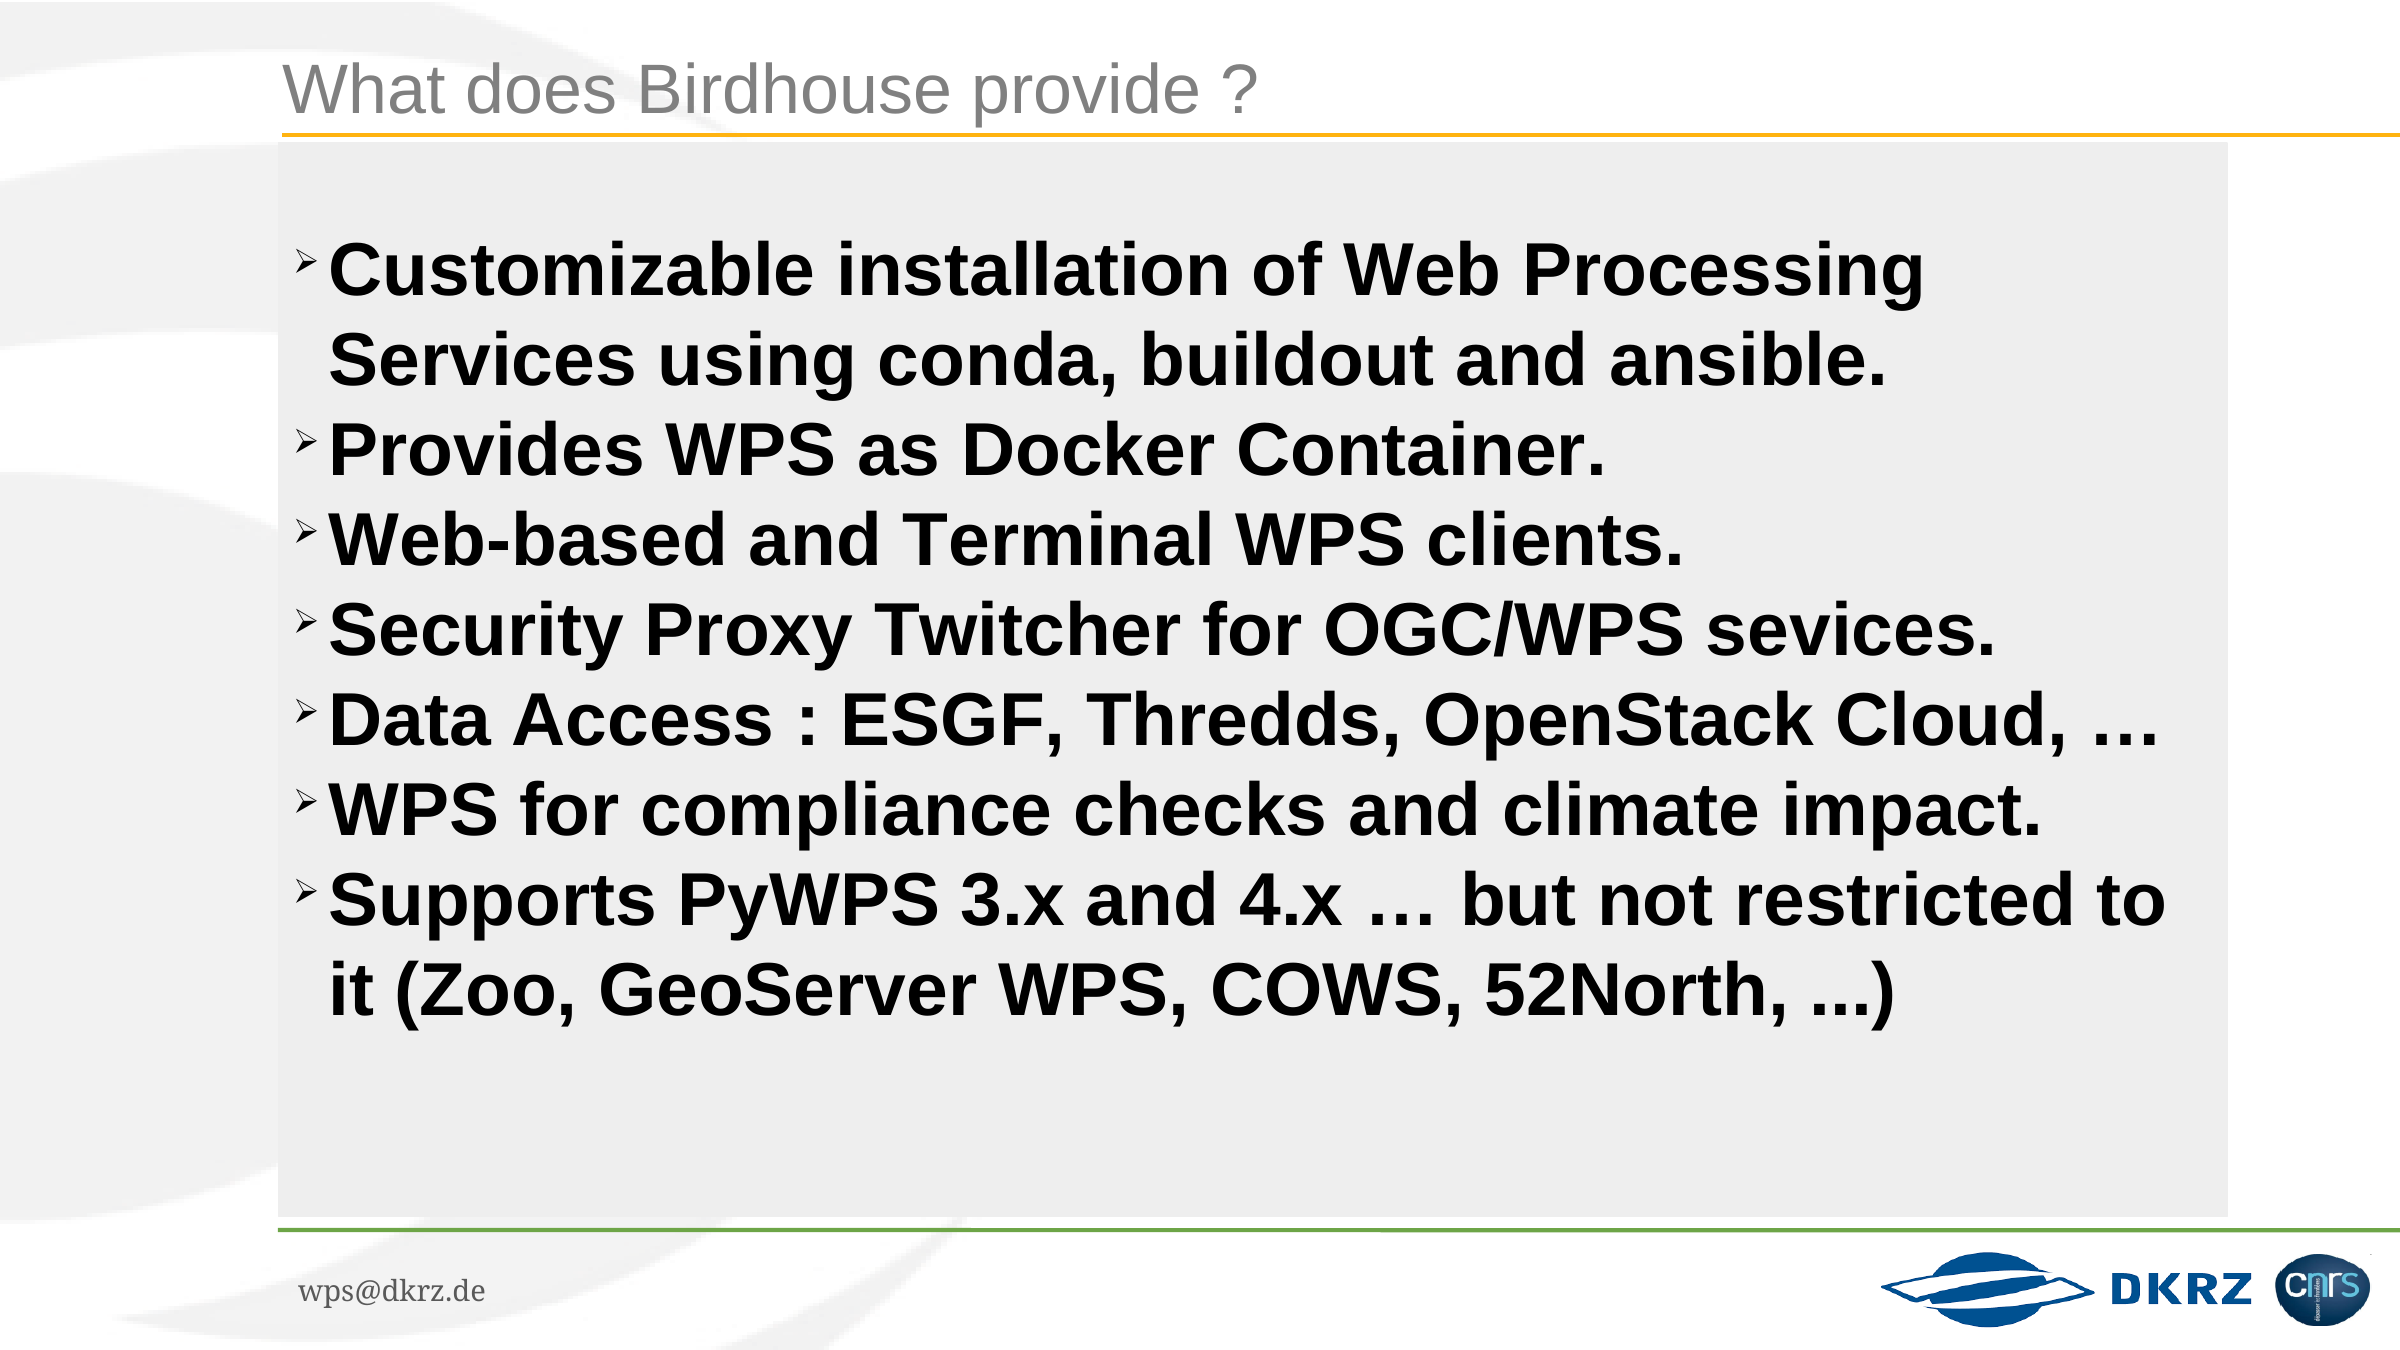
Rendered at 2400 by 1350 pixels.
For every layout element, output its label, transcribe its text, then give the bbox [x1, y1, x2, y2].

picture [0, 0, 2400, 1350]
text_box Customizable installation of Web Processing Services using conda, buildout and ansible. Provides WPS as Docker Container. Web-based and Terminal WPS clients. Security Proxy Twitcher for OGC/WPS sevices. Data Access : ESGF, Thredds, OpenStack Cloud, … WPS for compliance checks and climate impact. Supports PyWPS 3.x and 4.x … but not restricted to it (Zoo, GeoServer WPS, COWS, 52North, ...) [278, 146, 2228, 1217]
title What does Birdhouse provide ? [268, 35, 2256, 146]
